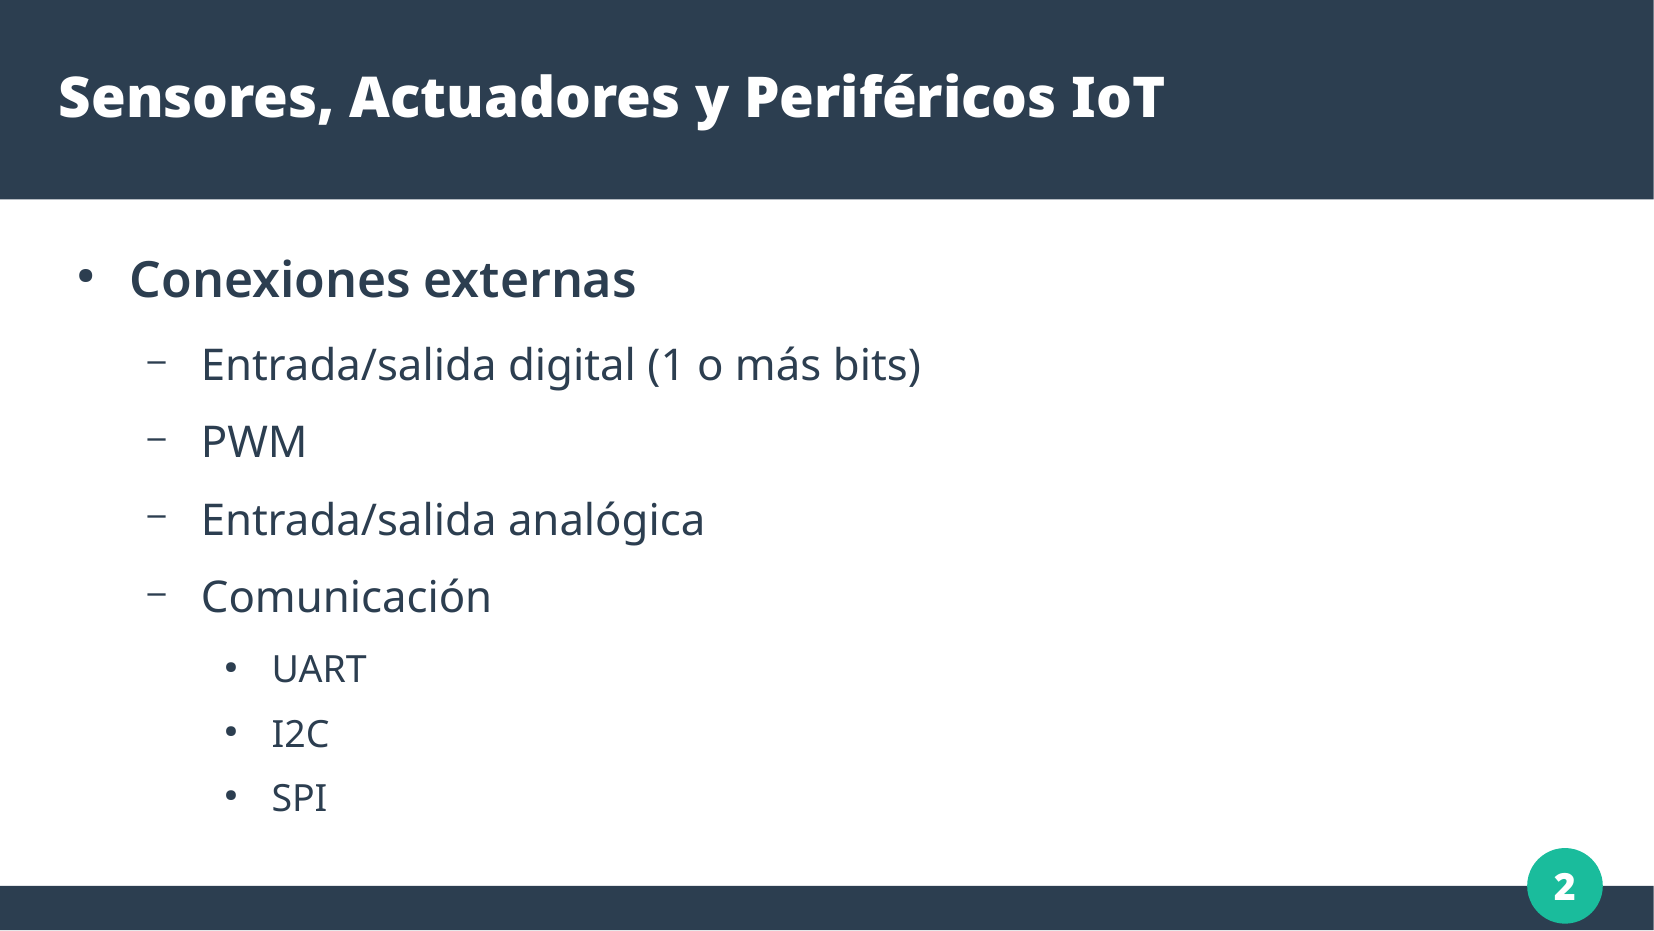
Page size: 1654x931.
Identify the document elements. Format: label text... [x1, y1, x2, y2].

title Sensores, Actuadores y Periféricos IoT [59, 37, 1595, 155]
list Conexiones externas Entrada/salida digital (1 o más bits) PWM Entrada/salida analógica Comunicación UART I2C SPI [59, 243, 1595, 864]
